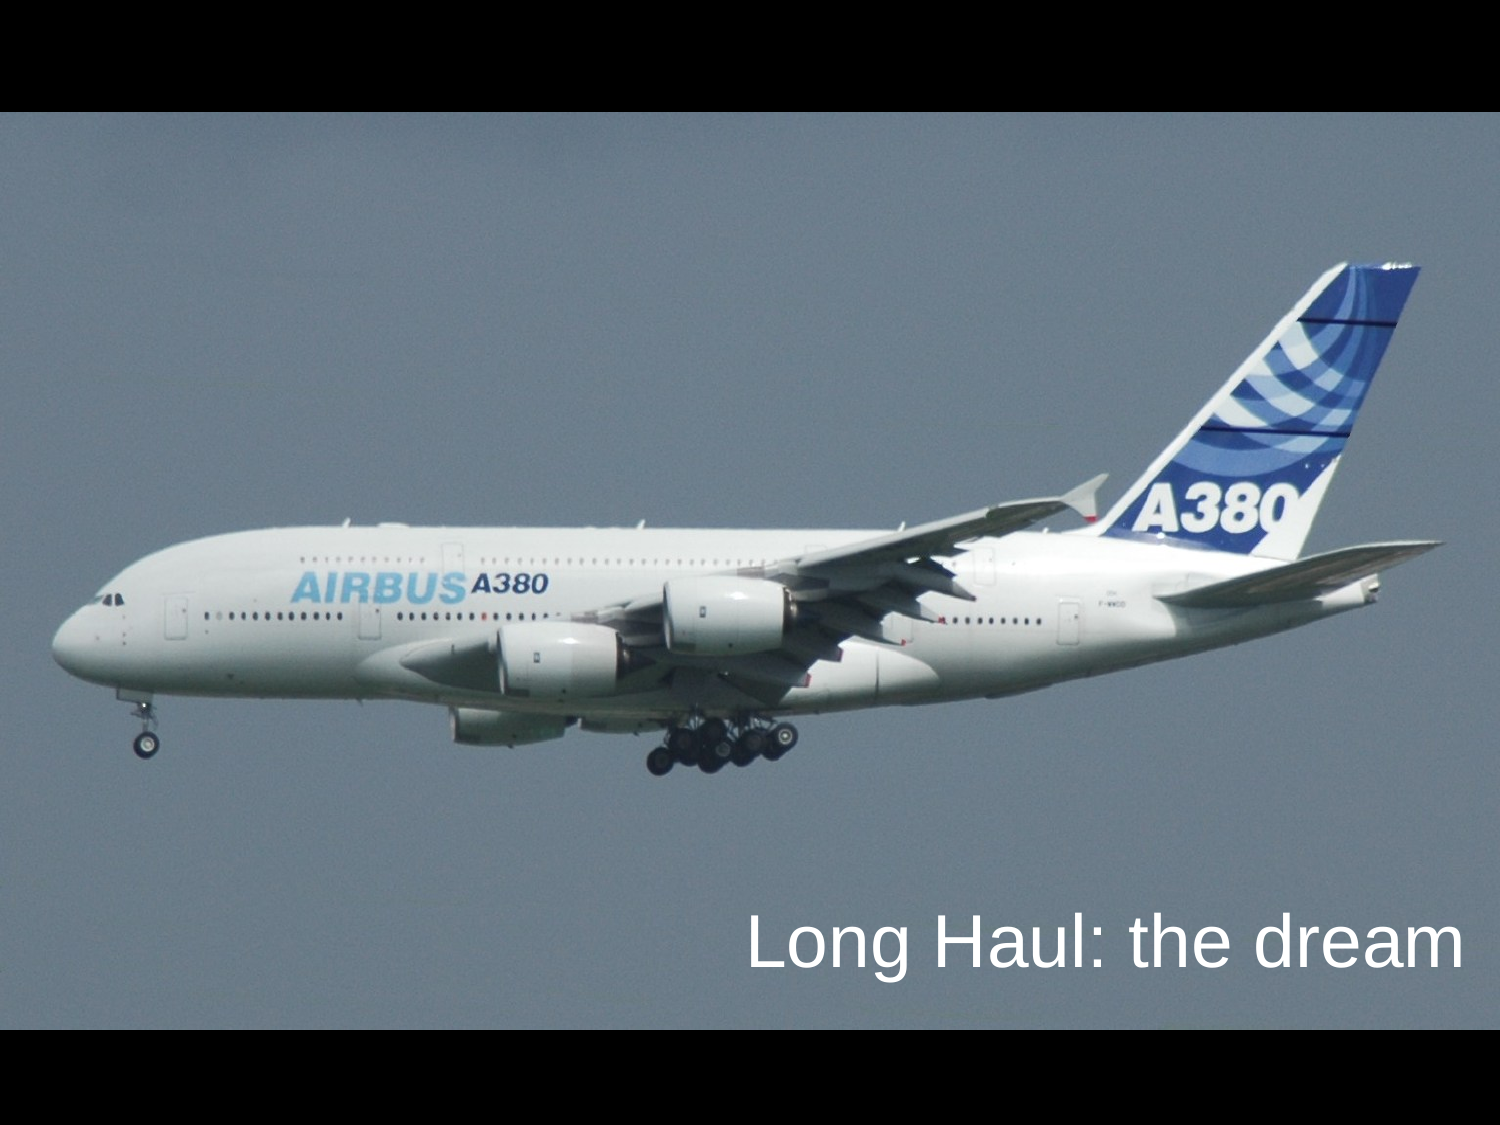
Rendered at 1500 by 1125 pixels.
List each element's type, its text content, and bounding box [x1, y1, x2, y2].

title Long Haul: the dream [336, 877, 1467, 1013]
picture [0, 112, 1500, 1030]
